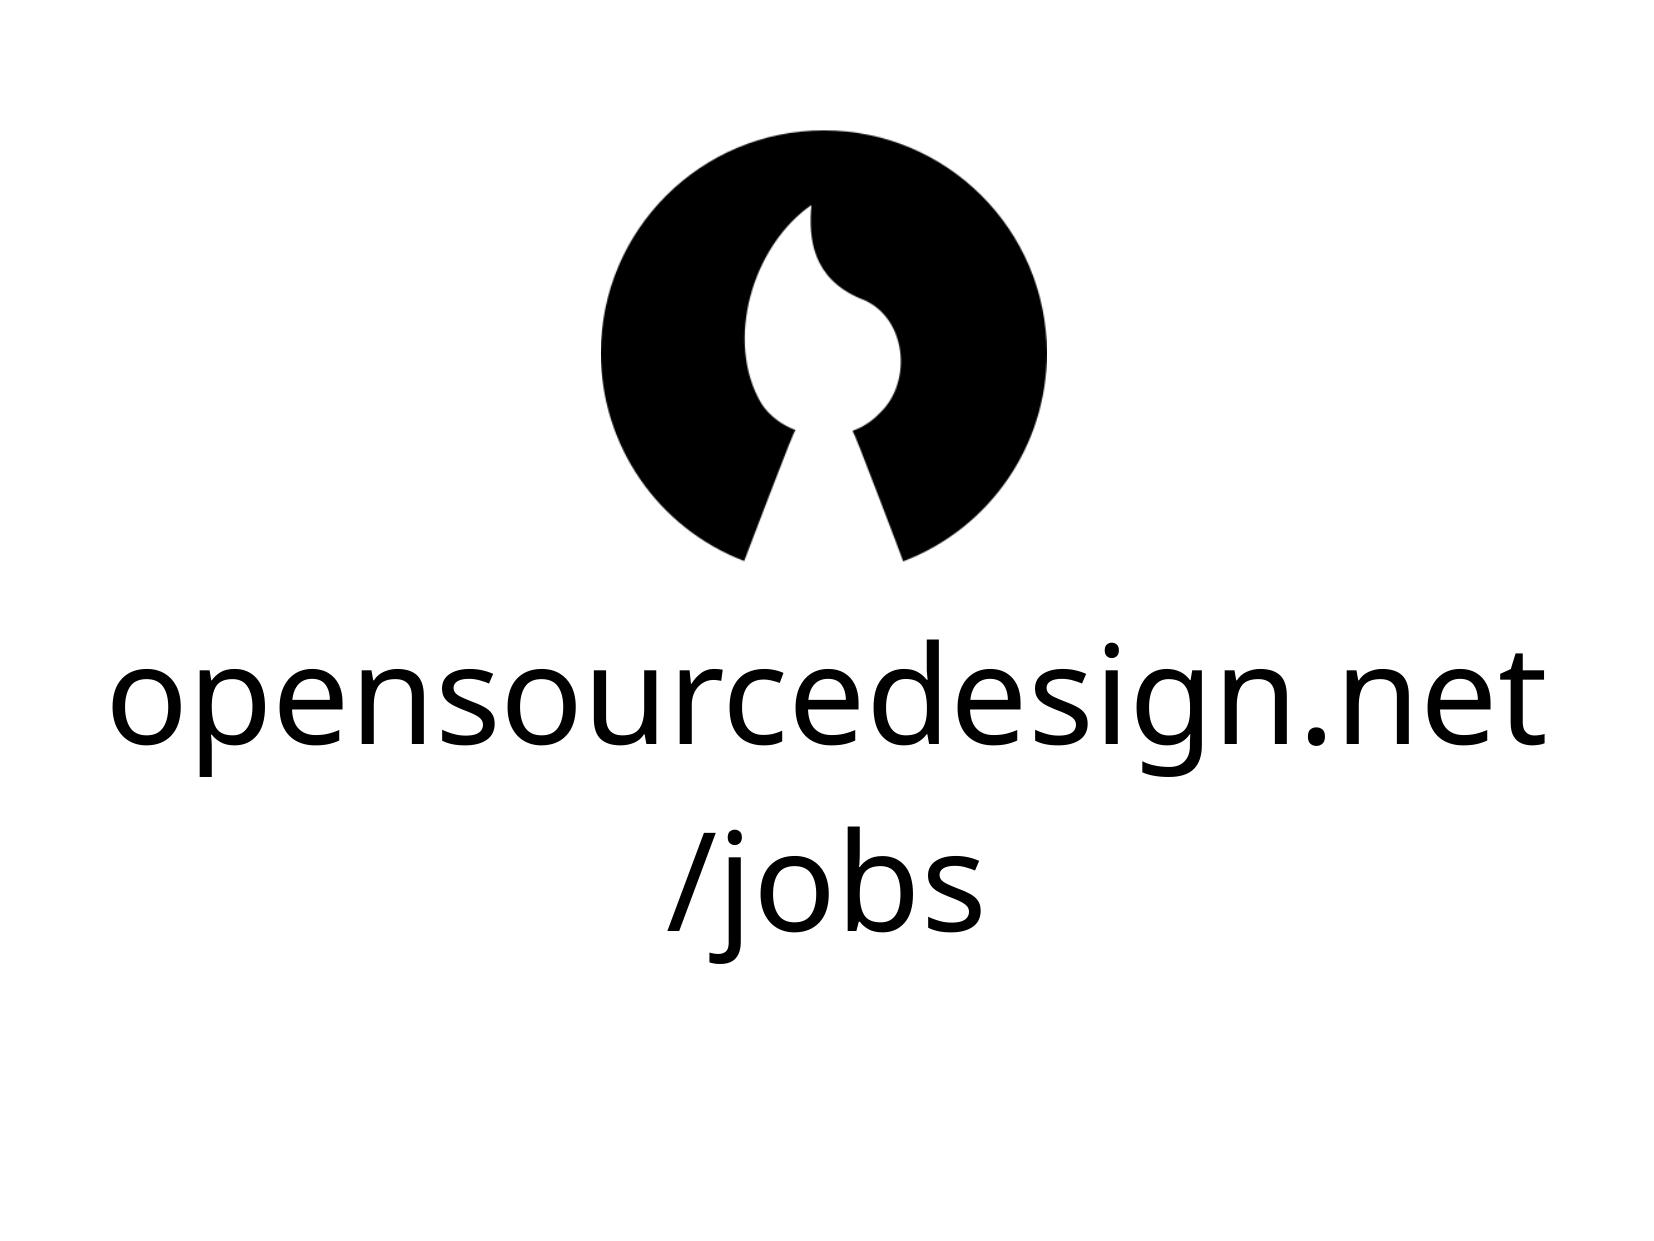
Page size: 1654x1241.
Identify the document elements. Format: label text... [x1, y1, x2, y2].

title opensourcedesign.net /jobs [82, 550, 1571, 1020]
picture [601, 123, 1047, 569]
